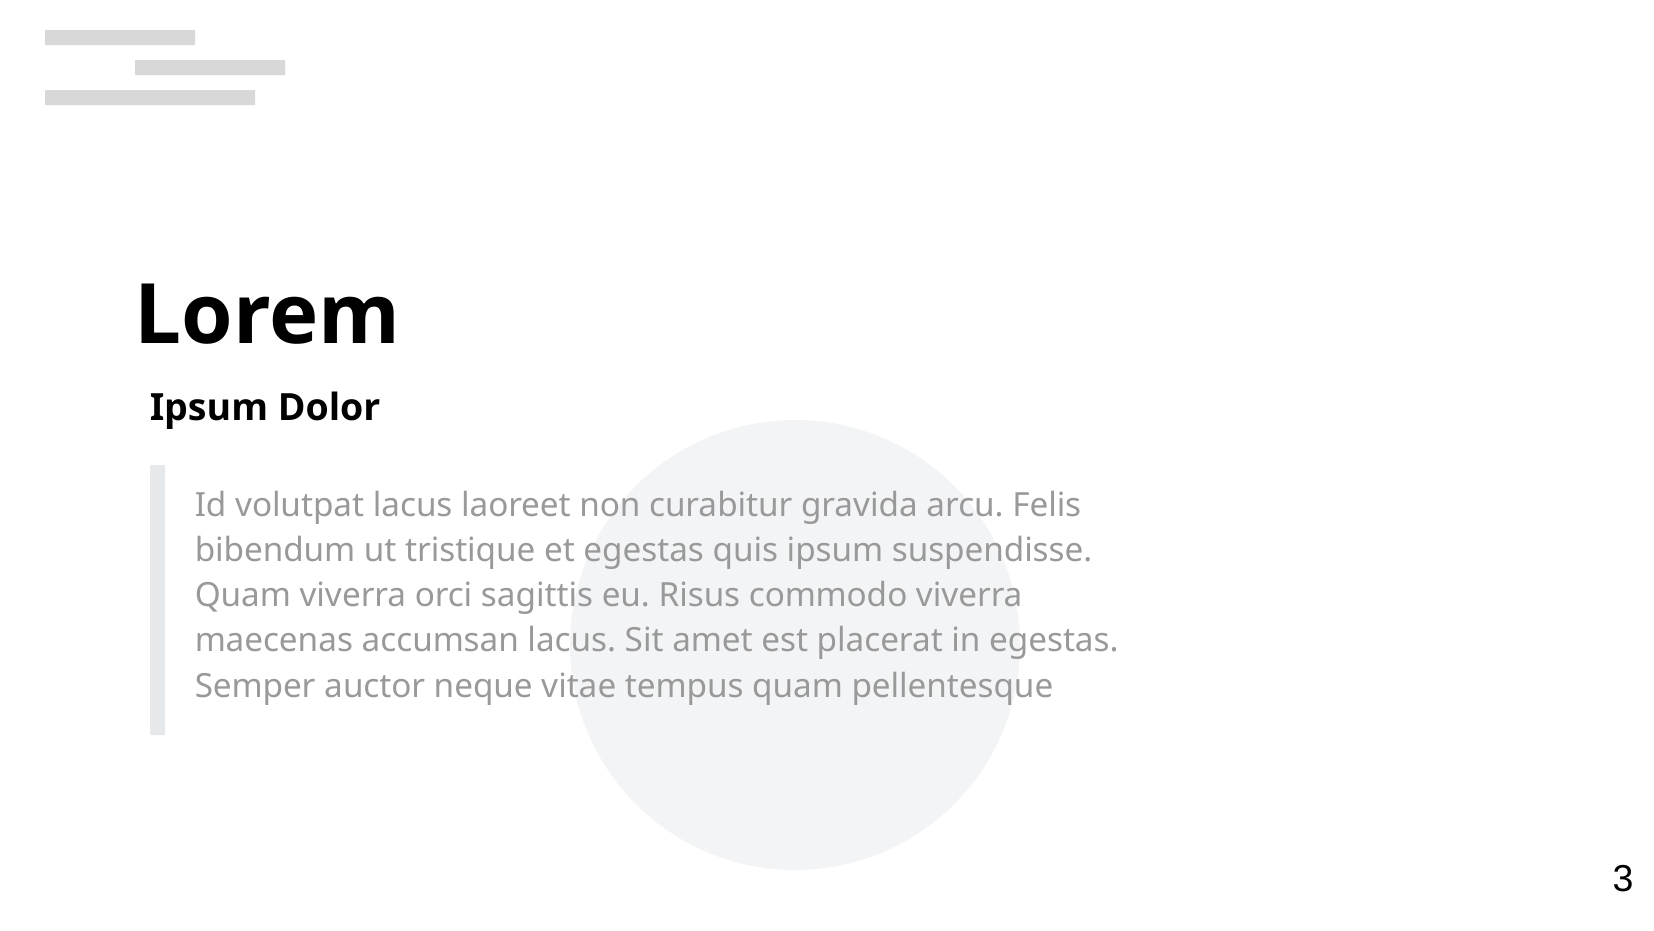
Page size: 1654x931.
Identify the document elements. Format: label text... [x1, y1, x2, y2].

text_box Ipsum Dolor [135, 372, 436, 439]
text_box Lorem [120, 246, 736, 376]
text_box Id volutpat lacus laoreet non curabitur gravida arcu. Felis bibendum ut tristique et egestas quis ipsum suspendisse. Quam viverra orci sagittis eu. Risus commodo viverra maecenas accumsan lacus. Sit amet est placerat in egestas. Semper auctor neque vitae tempus quam pellentesque [180, 473, 1141, 725]
text_box [150, 465, 166, 736]
